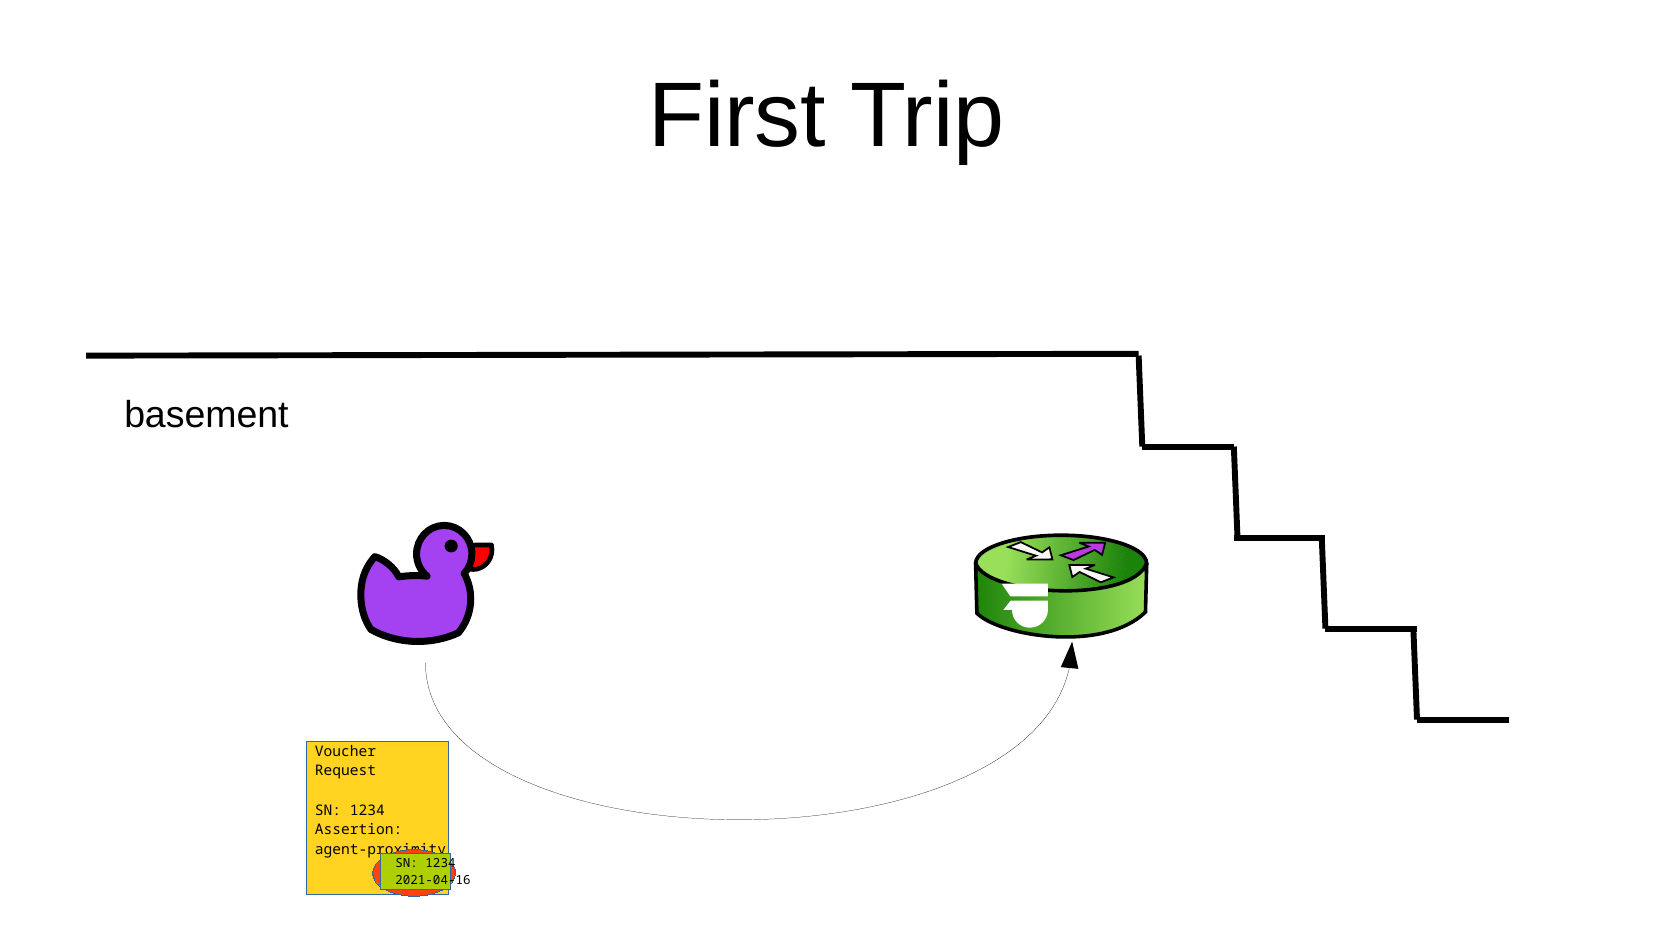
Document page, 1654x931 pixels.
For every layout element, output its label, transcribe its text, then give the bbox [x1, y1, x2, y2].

text_box basement [109, 386, 304, 443]
text_box [392, 849, 436, 853]
picture [968, 521, 1177, 642]
text_box [306, 854, 449, 897]
text_box SN: 1234 2021-04-16 [380, 853, 451, 890]
picture [349, 511, 502, 663]
title First Trip [82, 37, 1571, 193]
text_box [451, 865, 456, 880]
text_box Voucher Request SN: 1234 Assertion: agent-proximity [299, 733, 502, 854]
